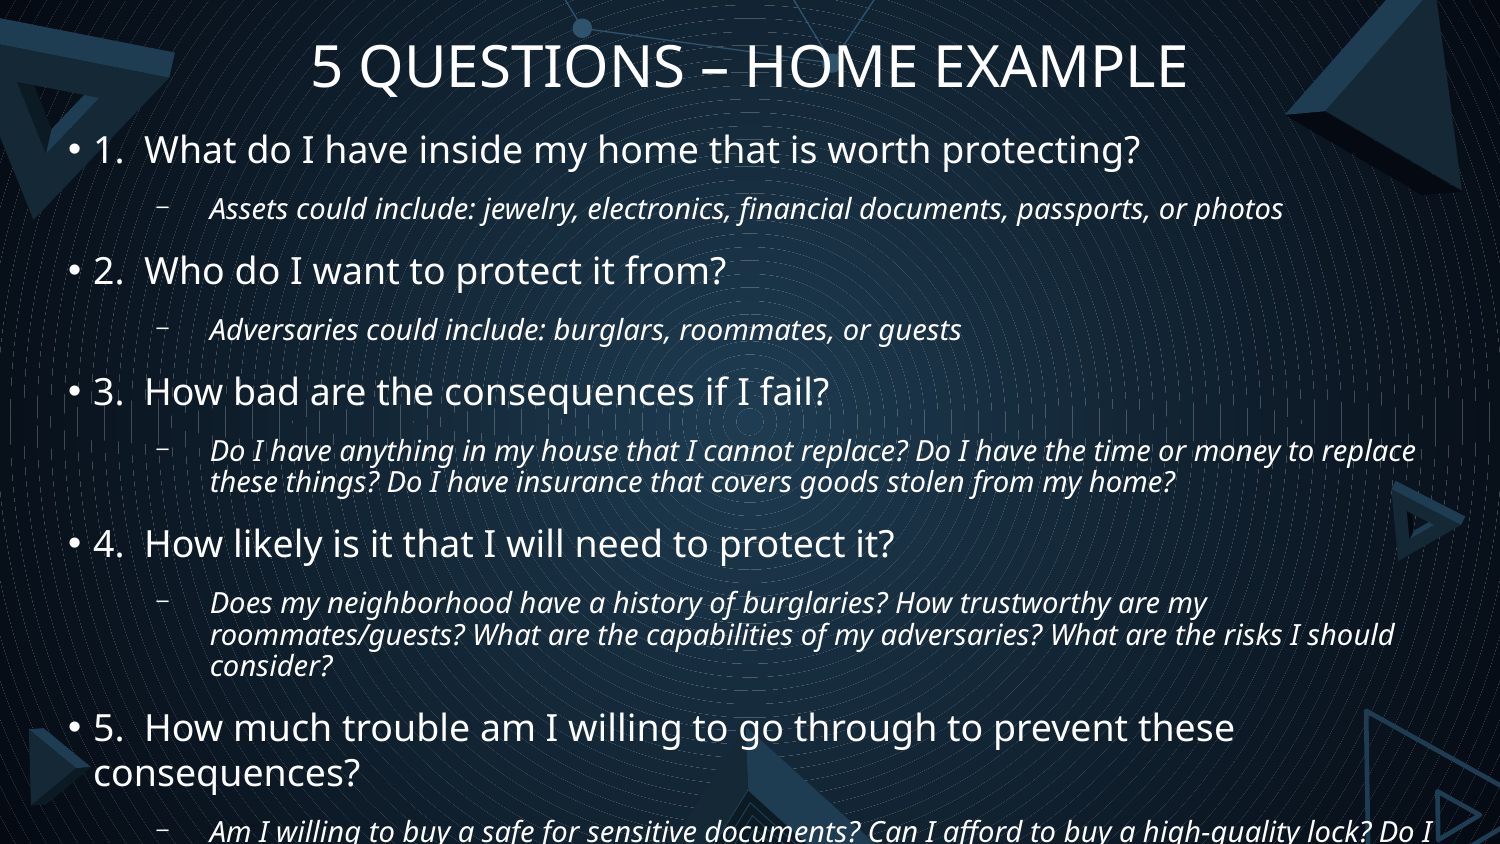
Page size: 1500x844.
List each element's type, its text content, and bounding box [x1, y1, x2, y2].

list 1. What do I have inside my home that is worth protecting? Assets could include: jewelry, electronics, financial documents, passports, or photos 2. Who do I want to protect it from? Adversaries could include: burglars, roommates, or guests 3. How bad are the consequences if I fail? Do I have anything in my house that I cannot replace? Do I have the time or money to replace these things? Do I have insurance that covers goods stolen from my home? 4. How likely is it that I will need to protect it? Does my neighborhood have a history of burglaries? How trustworthy are my roommates/guests? What are the capabilities of my adversaries? What are the risks I should consider? 5. How much trouble am I willing to go through to prevent these consequences? Am I willing to buy a safe for sensitive documents? Can I afford to buy a high-quality lock? Do I have time to open a security box at my local bank and keep my valuables there? [68, 111, 1448, 826]
title 5 QUESTIONS – HOME EXAMPLE [116, 39, 1383, 88]
